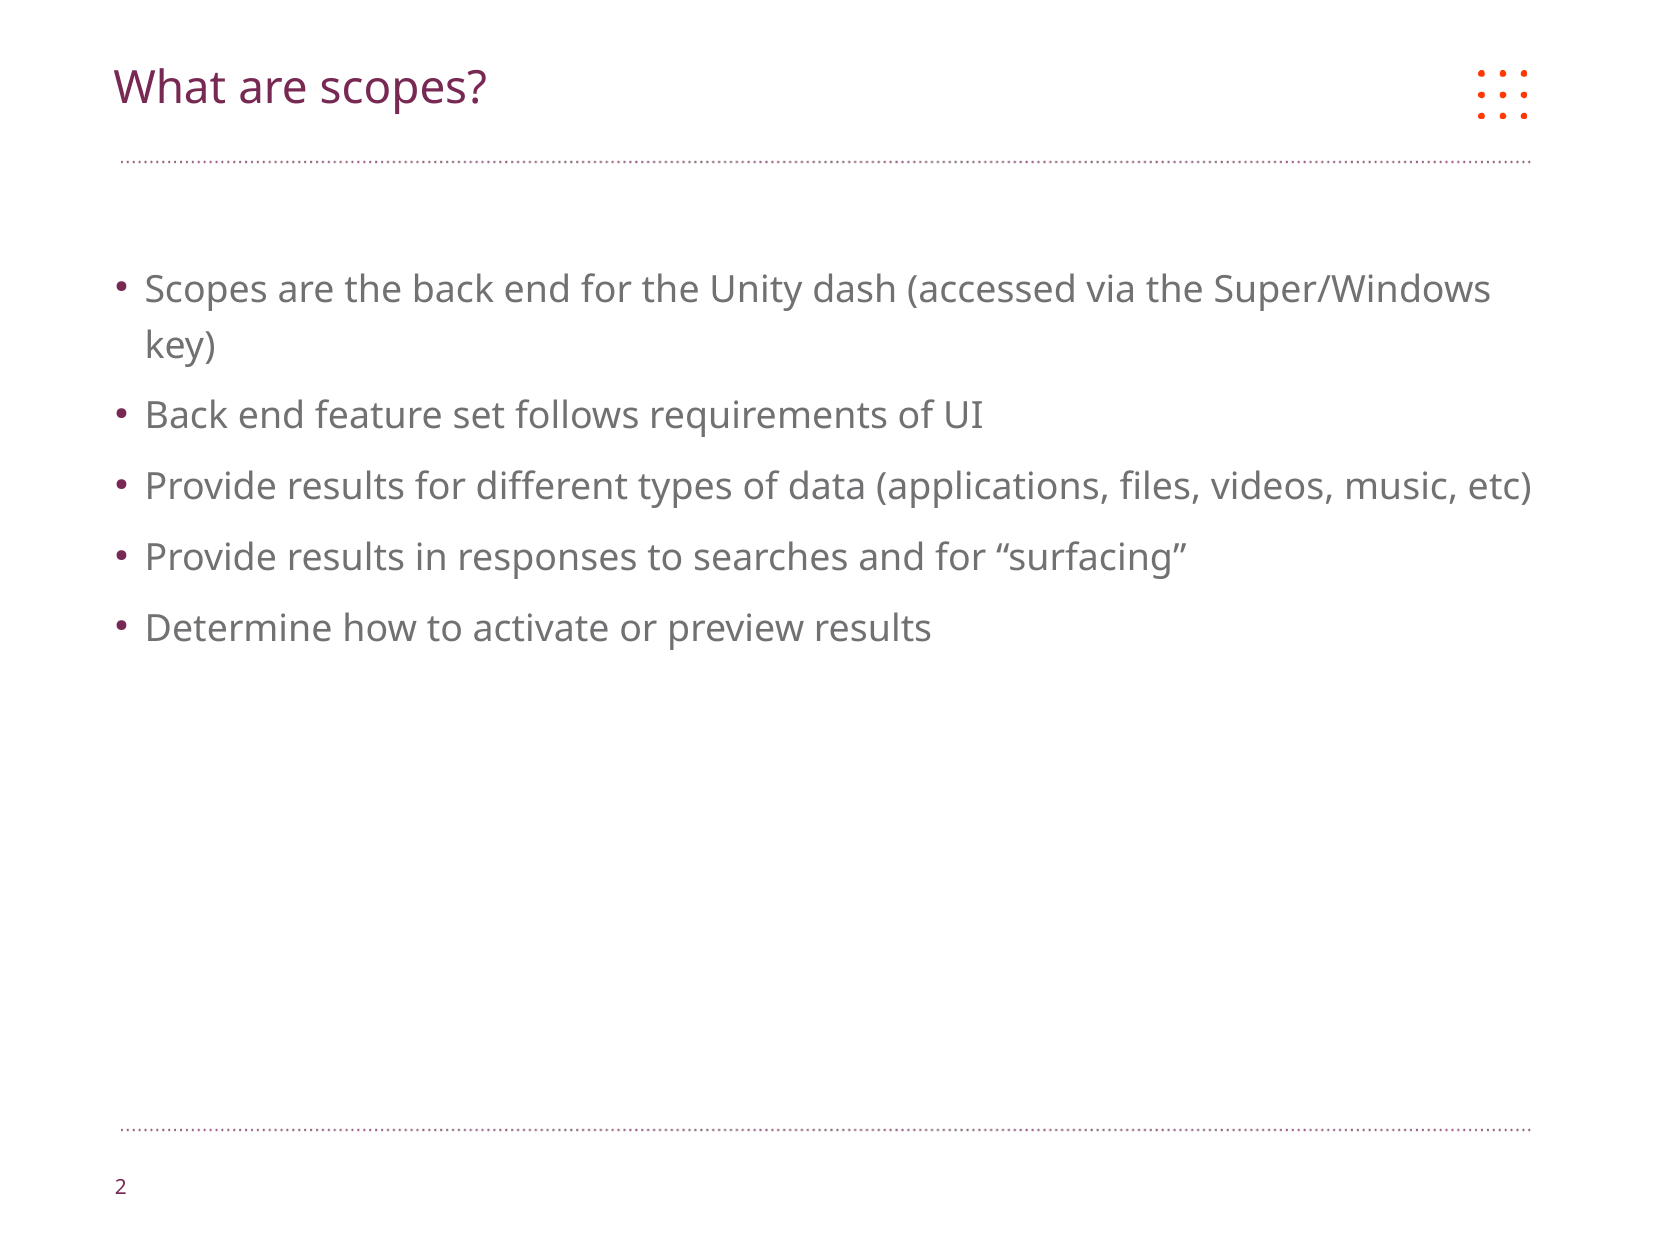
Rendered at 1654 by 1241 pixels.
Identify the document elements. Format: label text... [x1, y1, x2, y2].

picture [111, 1127, 1533, 1134]
picture [1478, 70, 1527, 119]
title What are scopes? [113, 48, 1382, 124]
picture [111, 159, 1533, 166]
list Scopes are the back end for the Unity dash (accessed via the Super/Windows key) Back end feature set follows requirements of UI Provide results for different types of data (applications, files, videos, music, etc) Provide results in responses to searches and for “surfacing” Determine how to activate or preview results [115, 256, 1540, 977]
